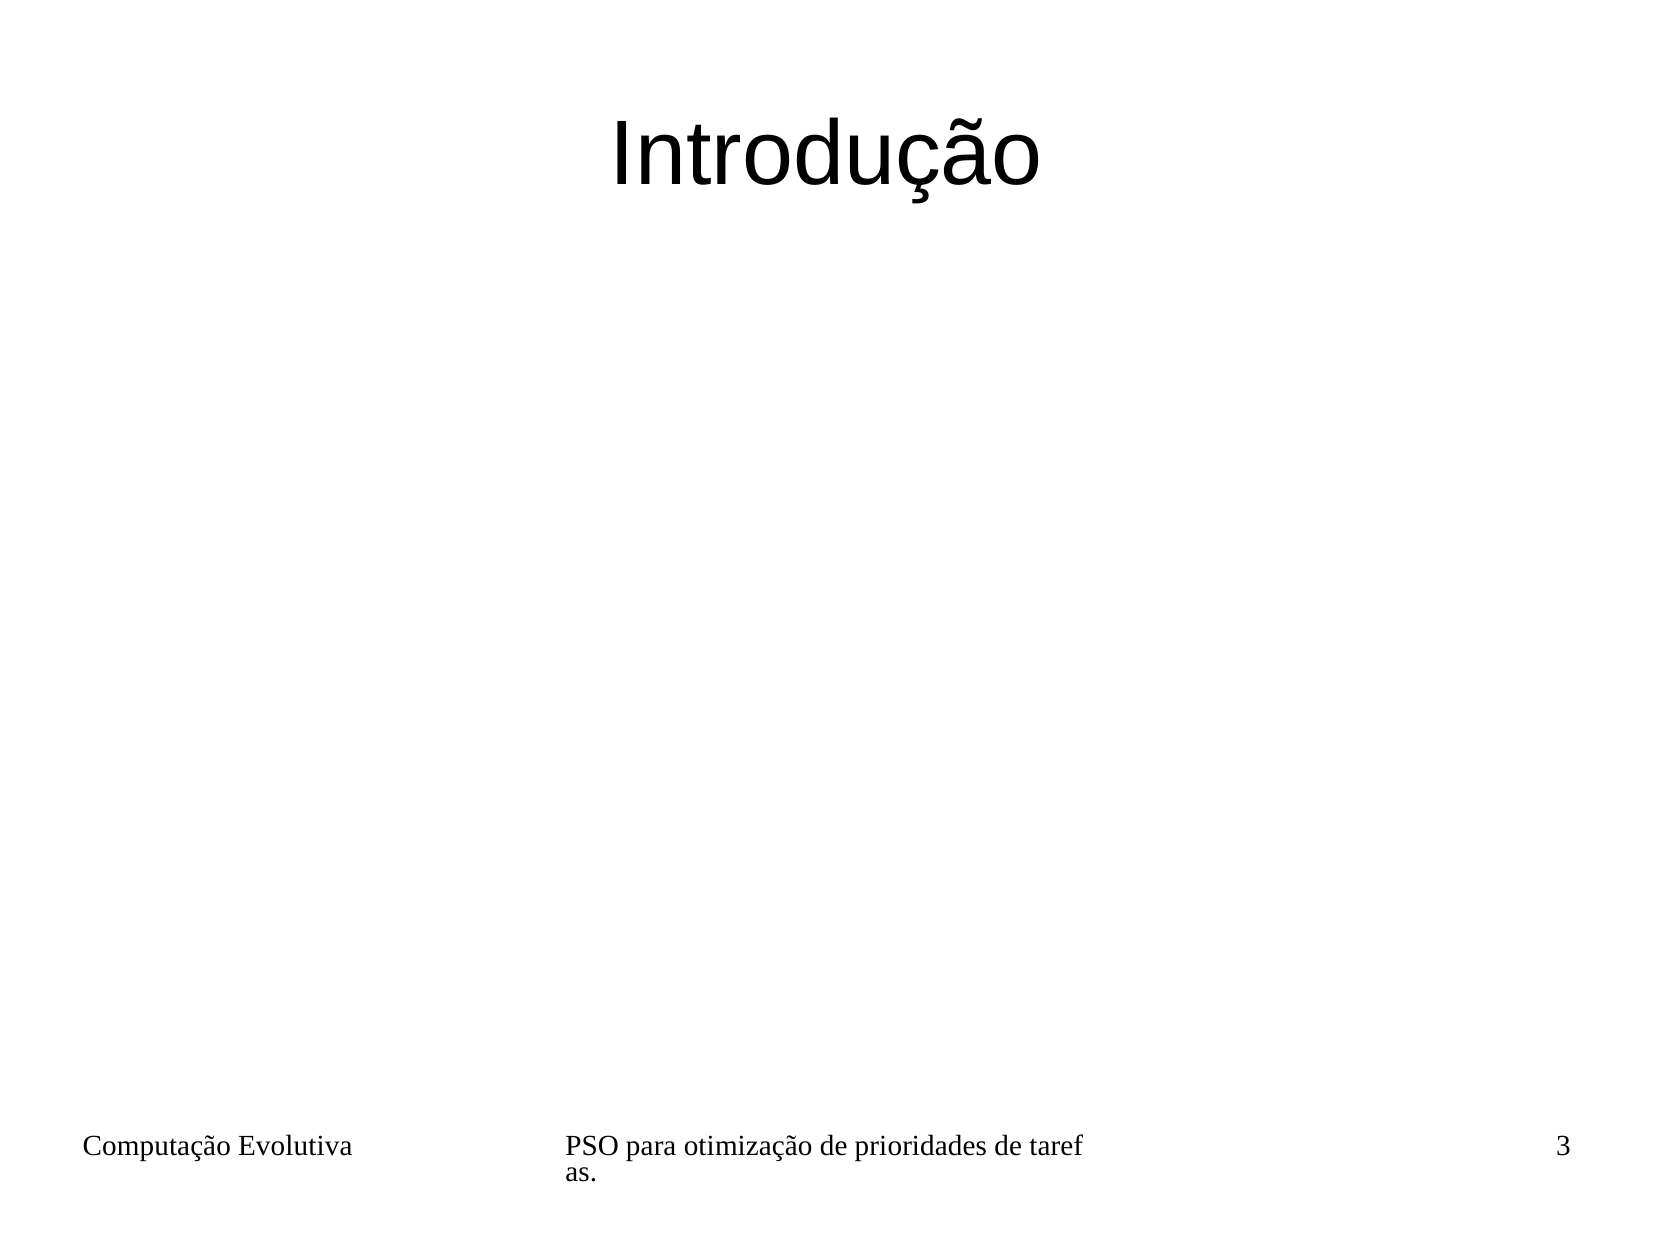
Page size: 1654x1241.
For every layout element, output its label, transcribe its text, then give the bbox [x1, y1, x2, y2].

title Introdução [82, 49, 1571, 257]
